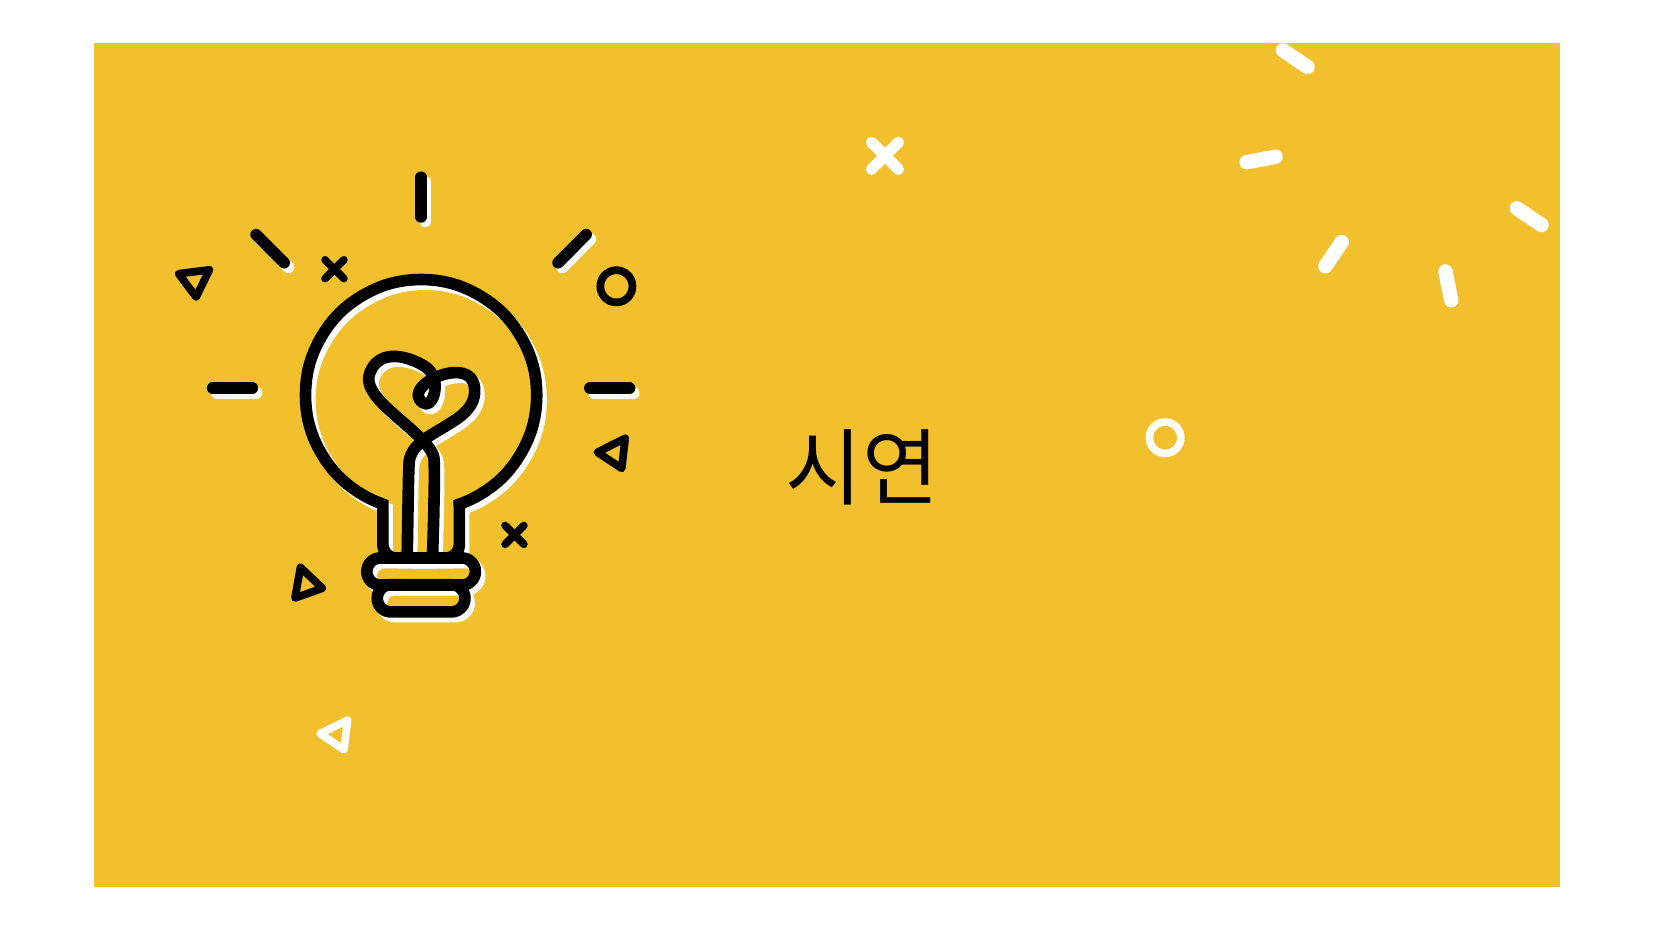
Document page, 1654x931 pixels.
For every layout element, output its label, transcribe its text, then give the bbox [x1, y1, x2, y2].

title 시연 [785, 413, 1506, 527]
